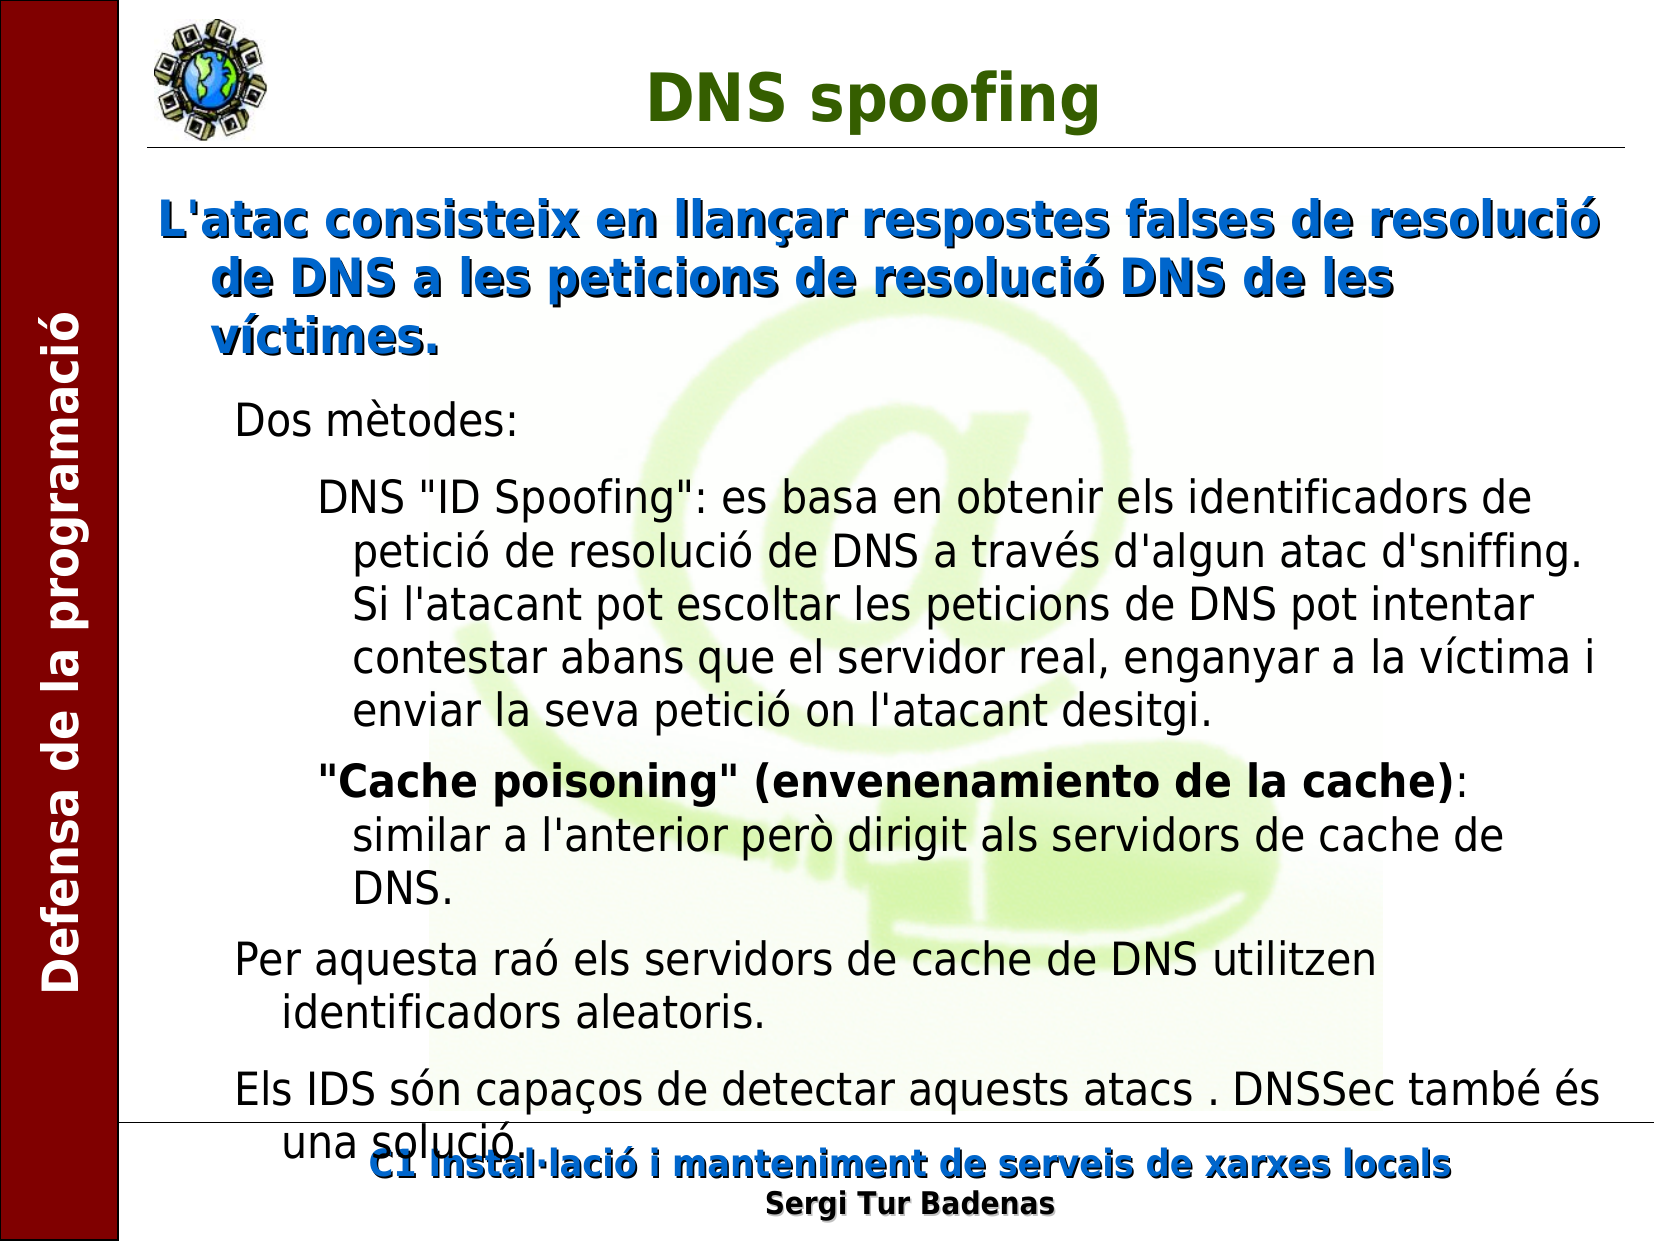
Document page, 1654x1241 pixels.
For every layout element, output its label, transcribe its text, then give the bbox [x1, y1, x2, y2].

list L'atac consisteix en llançar respostes falses de resolució de DNS a les peticions de resolució DNS de les víctimes. Dos mètodes: DNS "ID Spoofing": es basa en obtenir els identificadors de petició de resolució de DNS a través d'algun atac d'sniffing. Si l'atacant pot escoltar les peticions de DNS pot intentar contestar abans que el servidor real, enganyar a la víctima i enviar la seva petició on l'atacant desitgi. "Cache poisoning" (envenenamiento de la cache): similar a l'anterior però dirigit als servidors de cache de DNS. Per aquesta raó els servidors de cache de DNS utilitzen identificadors aleatoris. Els IDS són capaços de detectar aquests atacs . DNSSec també és una solució. [139, 190, 1619, 1223]
picture [154, 19, 268, 56]
title DNS spoofing [129, 56, 1619, 141]
